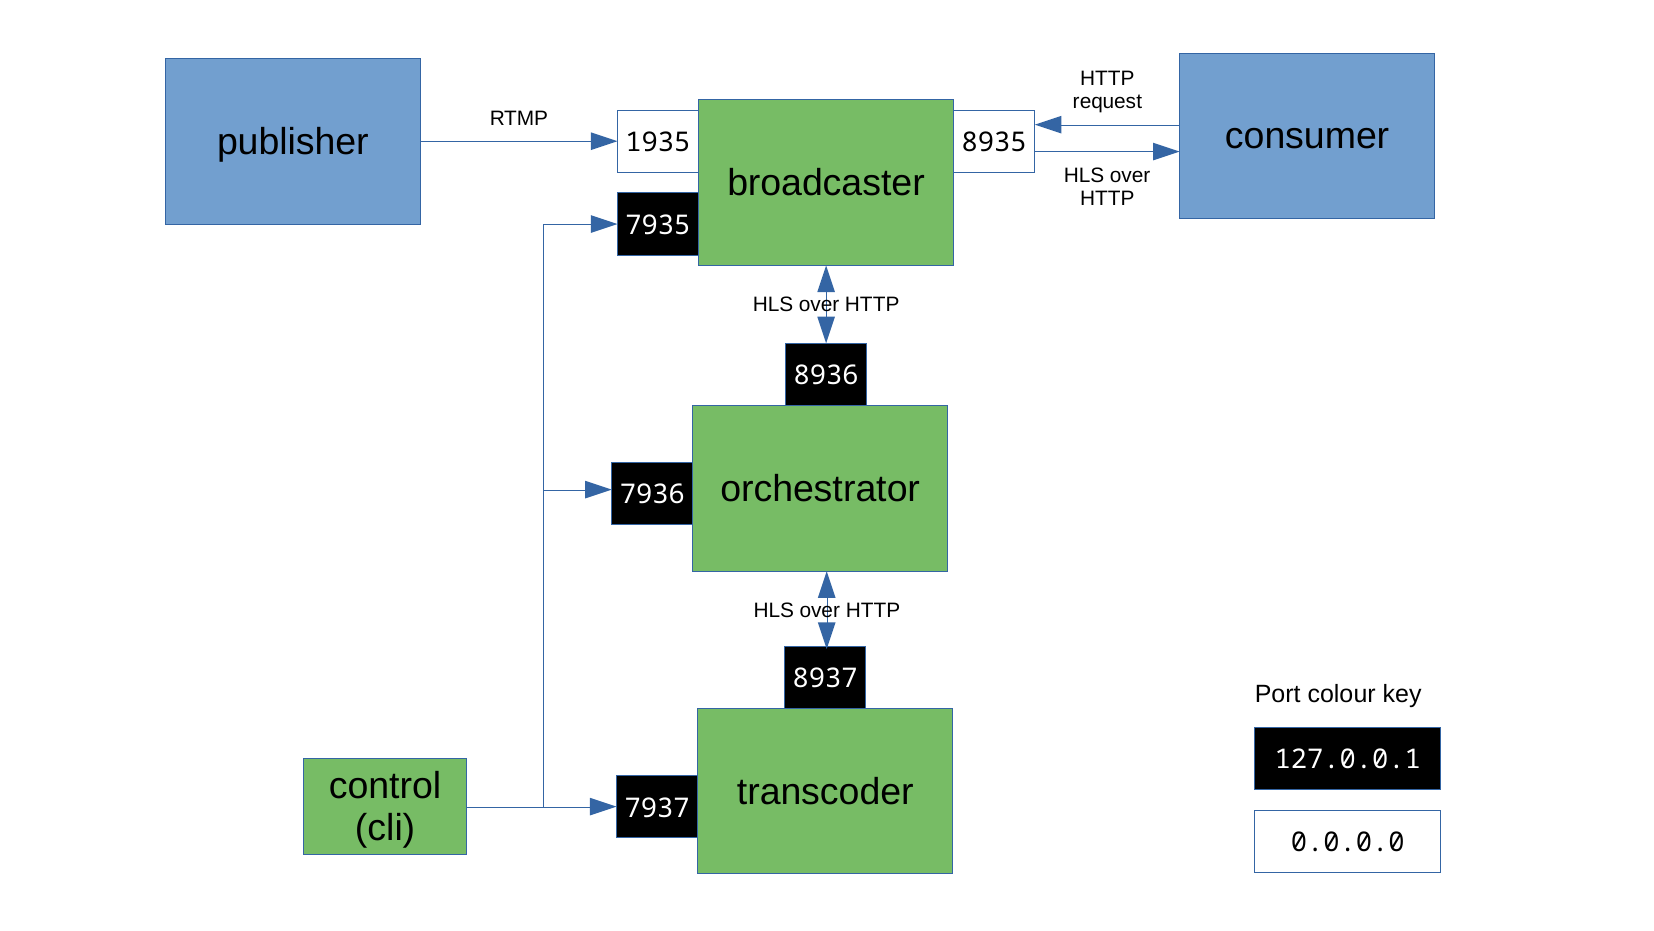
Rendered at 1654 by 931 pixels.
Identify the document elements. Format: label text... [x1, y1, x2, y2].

text_box consumer [1179, 53, 1435, 219]
text_box control (cli) [303, 758, 467, 855]
text_box Port colour key [1240, 672, 1437, 716]
text_box transcoder [697, 708, 953, 874]
text_box 7936 [611, 462, 693, 525]
text_box 7935 [617, 192, 699, 256]
text_box 127.0.0.1 [1254, 727, 1441, 790]
text_box 7937 [616, 775, 698, 838]
text_box broadcaster [698, 99, 954, 266]
text_box 8936 [785, 343, 867, 406]
text_box 1935 [617, 110, 699, 173]
text_box 8935 [953, 110, 1035, 173]
text_box orchestrator [692, 405, 948, 572]
text_box 8937 [784, 646, 866, 709]
text_box 0.0.0.0 [1254, 810, 1441, 873]
text_box publisher [165, 58, 421, 225]
